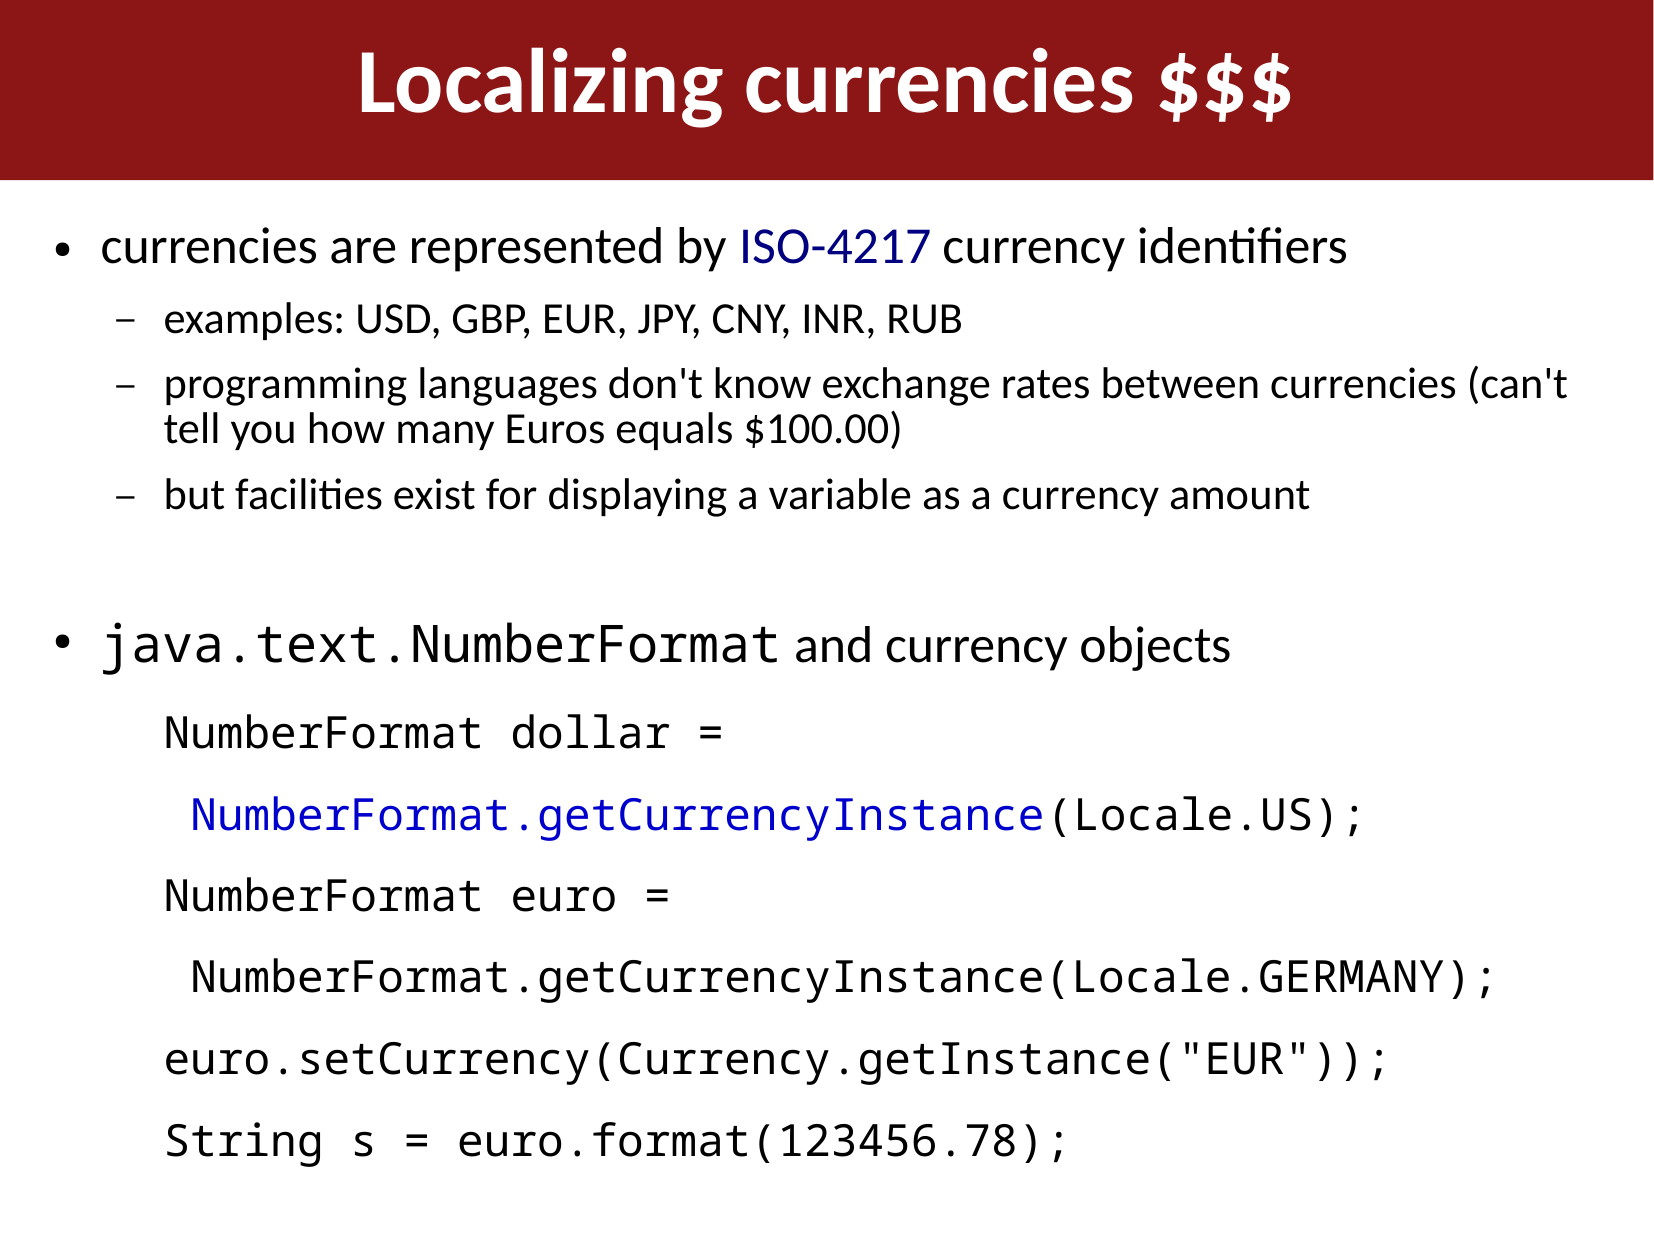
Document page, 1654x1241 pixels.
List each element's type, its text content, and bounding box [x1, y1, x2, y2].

title Localizing currencies $$$ [0, 0, 1654, 181]
list currencies are represented by ISO-4217 currency identifiers examples: USD, GBP, EUR, JPY, CNY, INR, RUB programming languages don't know exchange rates between currencies (can't tell you how many Euros equals $100.00) but facilities exist for displaying a variable as a currency amount java.text.NumberFormat and currency objects NumberFormat dollar = NumberFormat.getCurrencyInstance(Locale.US); NumberFormat euro = NumberFormat.getCurrencyInstance(Locale.GERMANY); euro.setCurrency(Currency.getInstance("EUR")); String s = euro.format(123456.78); [37, 225, 1636, 1186]
